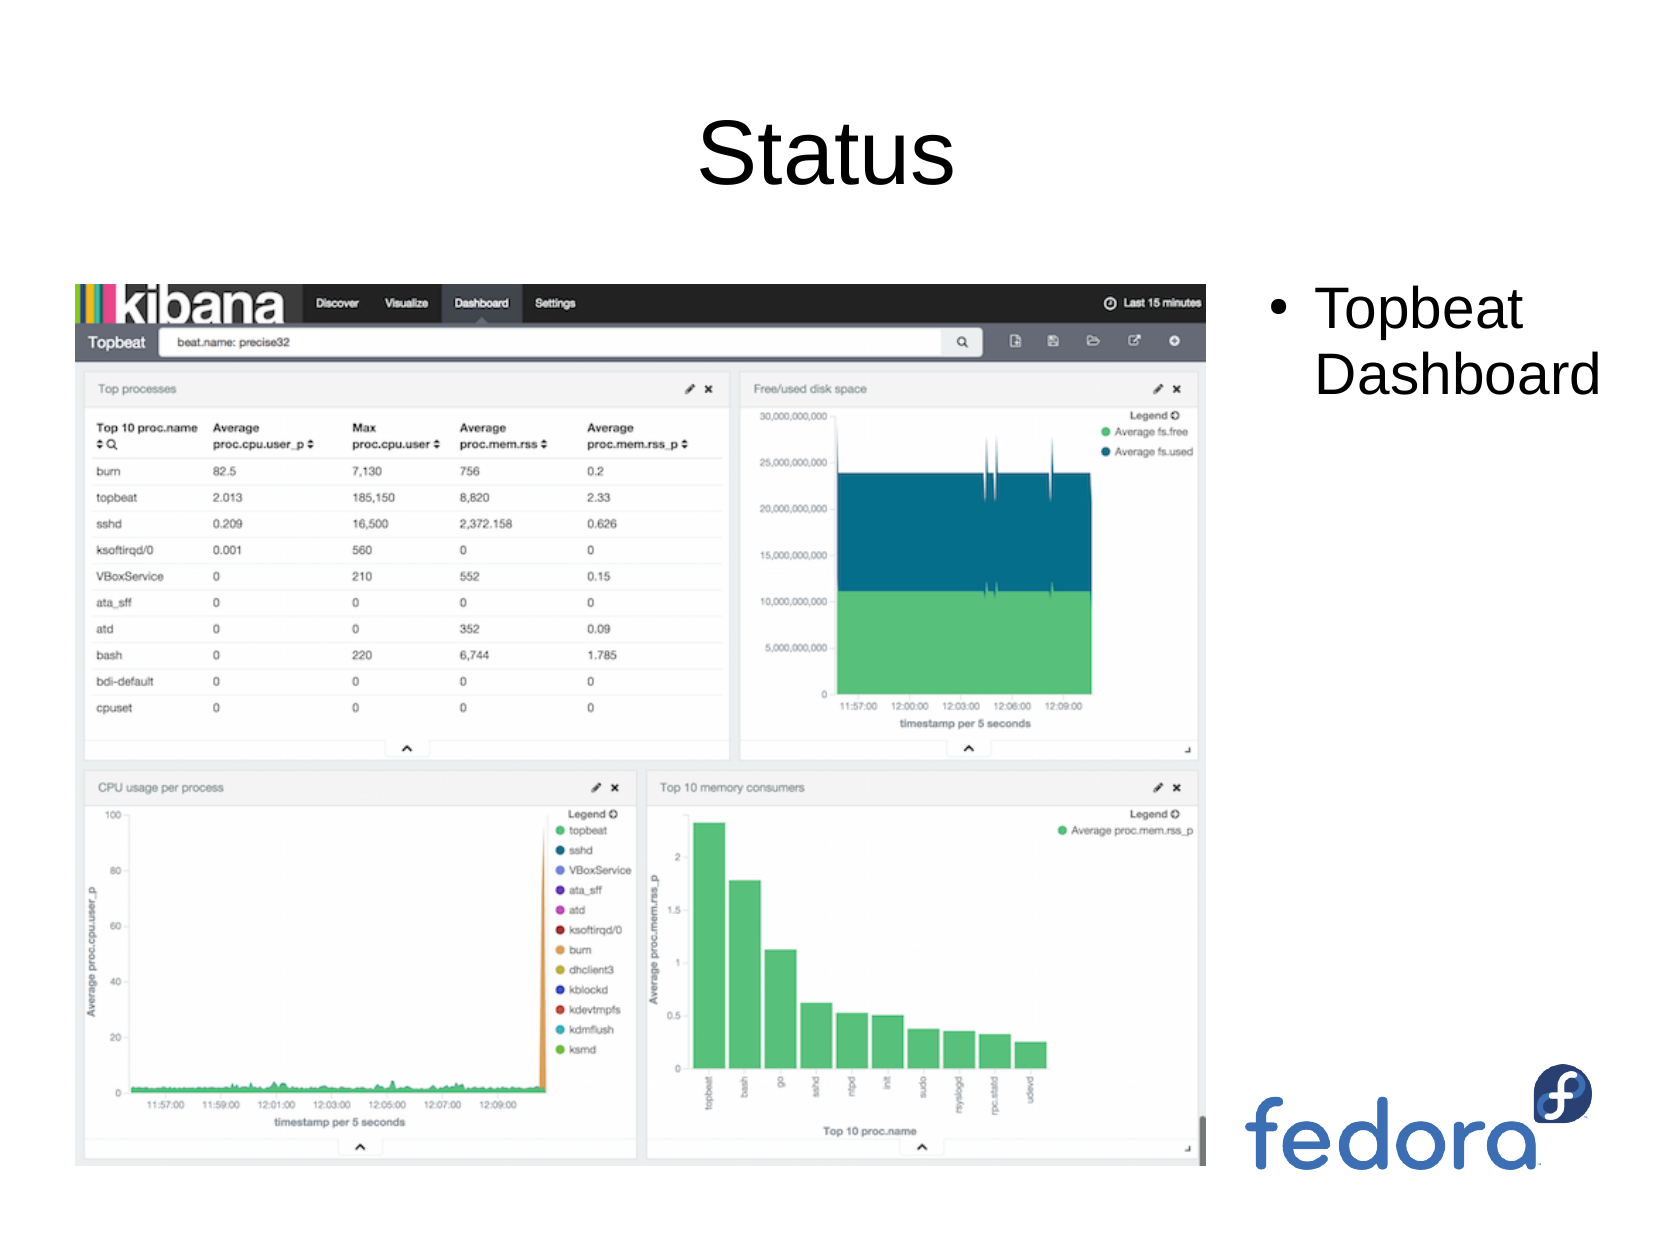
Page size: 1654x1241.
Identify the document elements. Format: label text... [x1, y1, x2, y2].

picture [1245, 1064, 1592, 1171]
title Status [82, 49, 1571, 257]
picture [75, 284, 1206, 1166]
list Topbeat Dashboard [1252, 275, 1606, 466]
